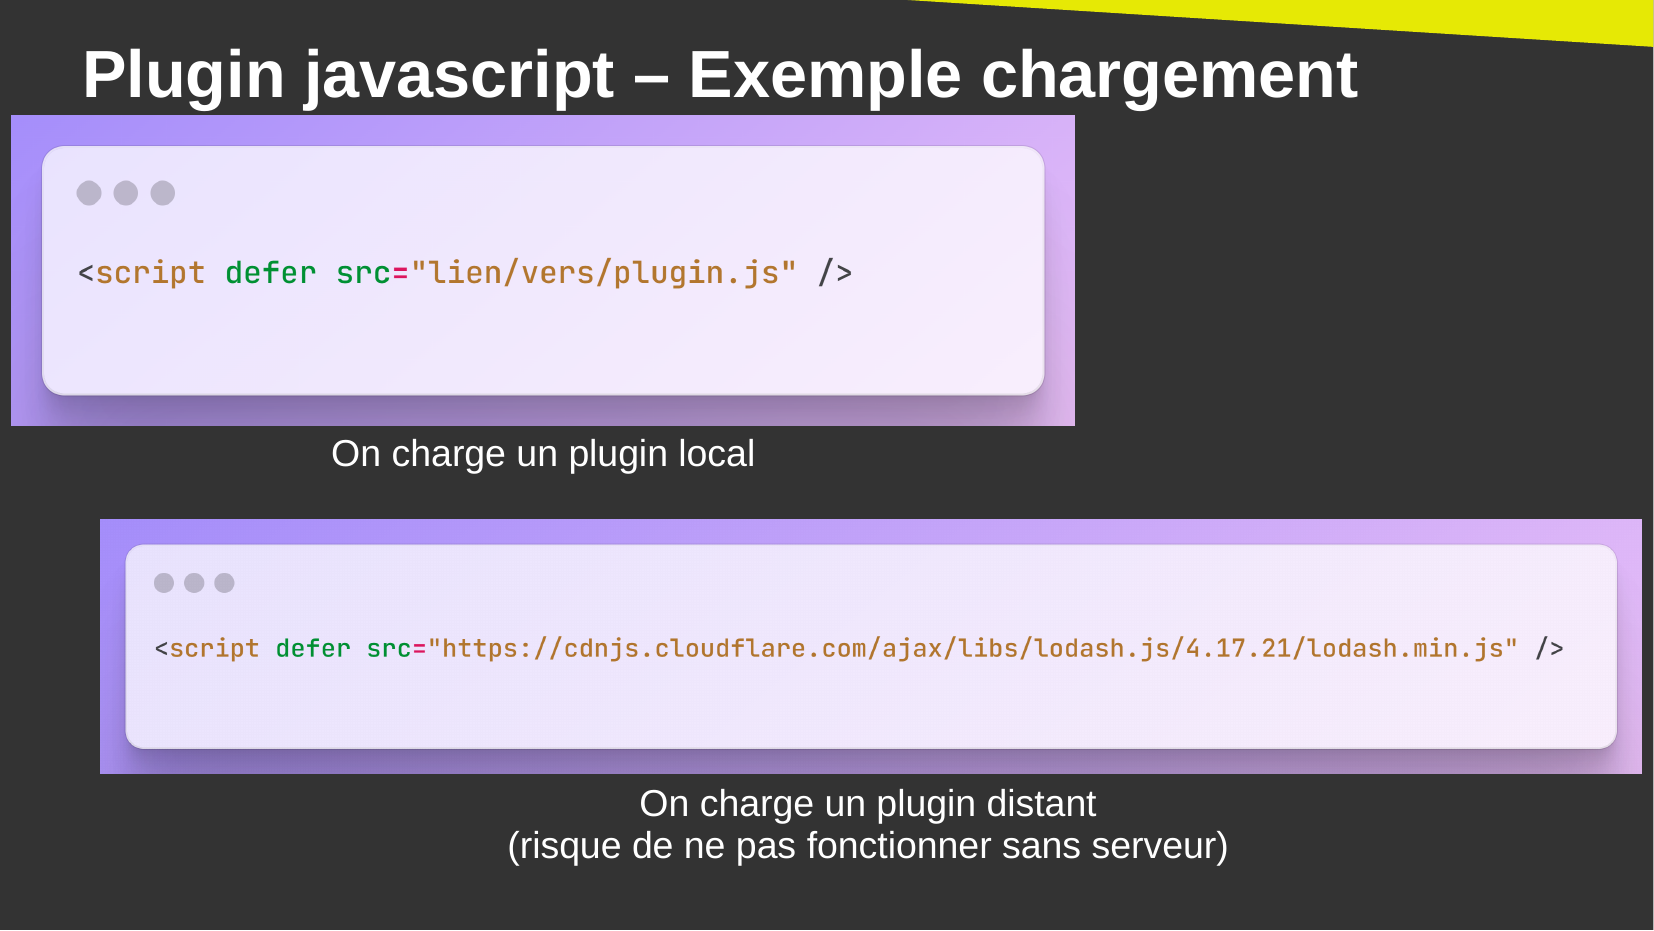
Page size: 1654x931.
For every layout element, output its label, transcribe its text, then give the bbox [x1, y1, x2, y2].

text_box [907, 0, 1654, 47]
text_box On charge un plugin local [11, 426, 1075, 483]
title Plugin javascript – Exemple chargement [82, 37, 1571, 114]
text_box On charge un plugin distant (risque de ne pas fonctionner sans serveur) [94, 775, 1642, 875]
picture [100, 519, 1642, 774]
picture [11, 115, 1075, 426]
